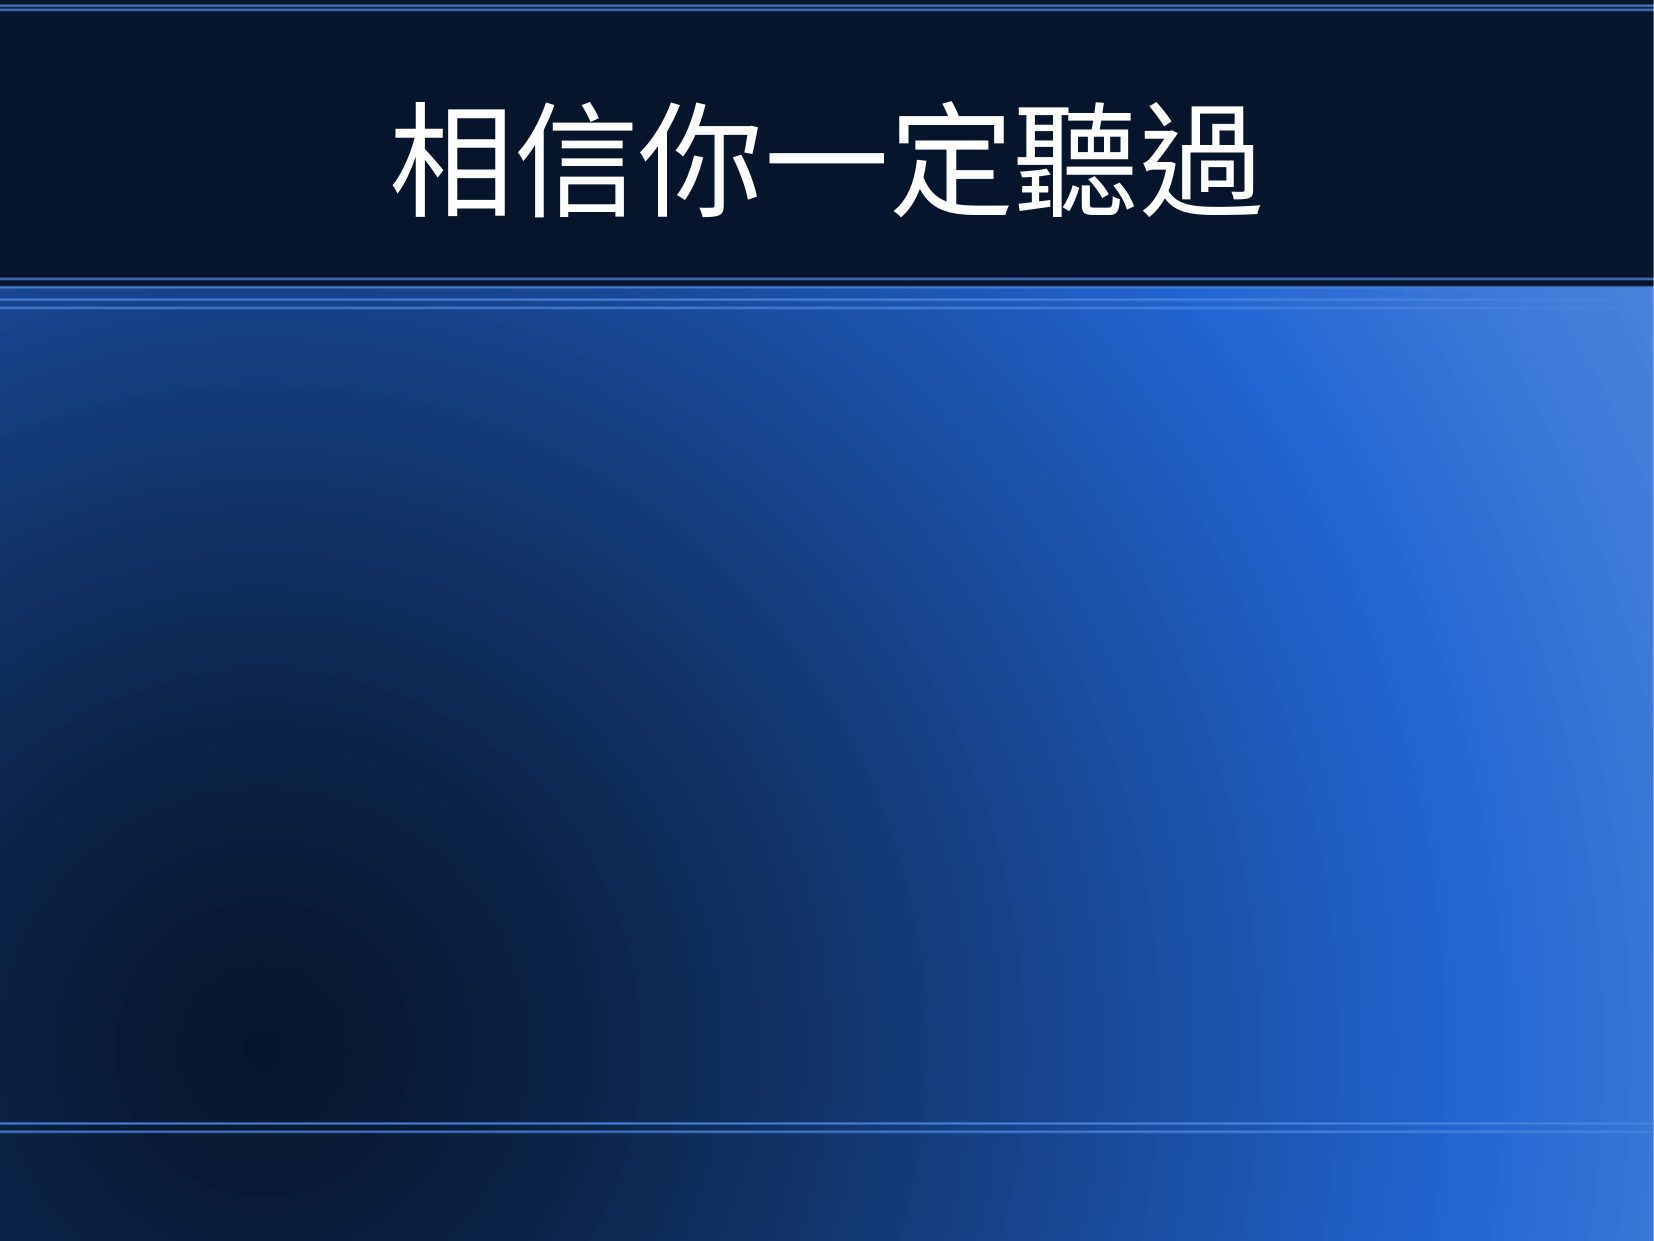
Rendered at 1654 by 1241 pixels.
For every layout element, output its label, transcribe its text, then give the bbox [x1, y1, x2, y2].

title 相信你一定聽過 [82, 49, 1571, 257]
picture [0, 0, 1654, 1241]
